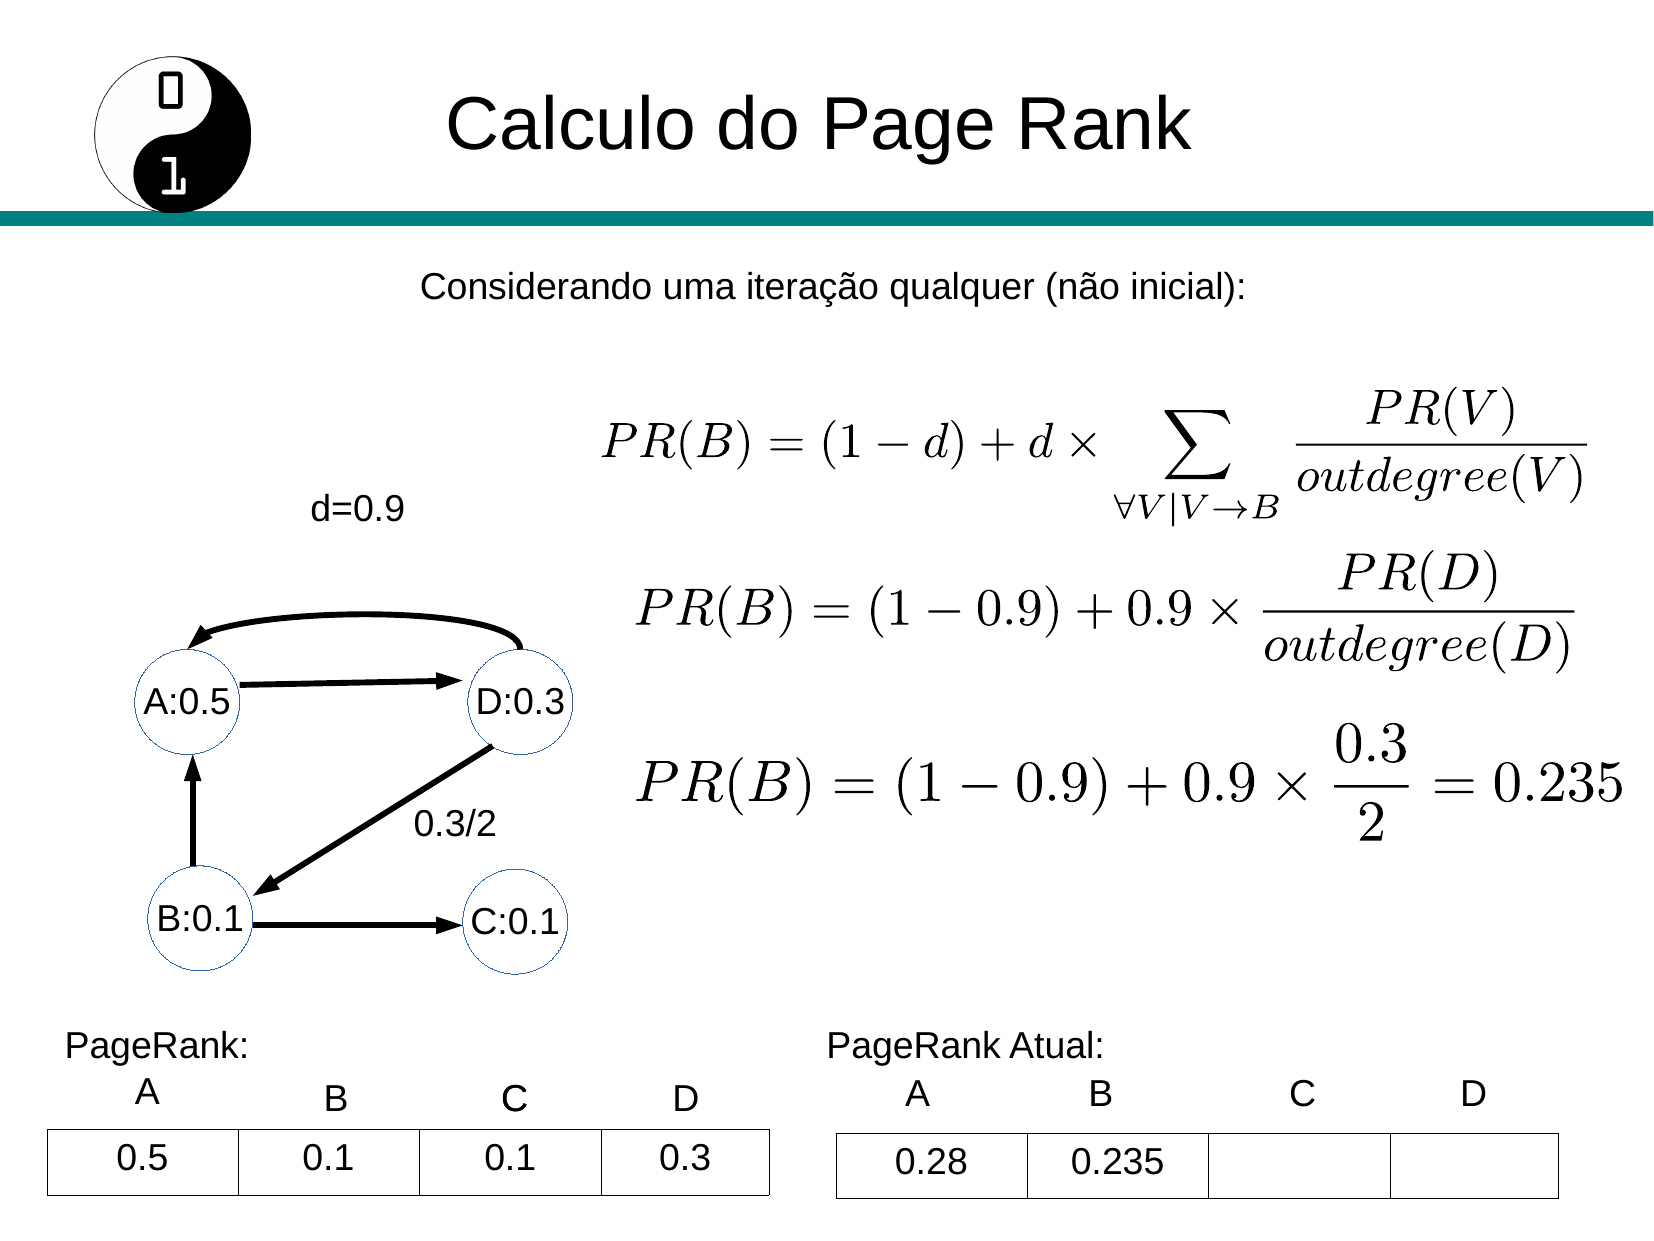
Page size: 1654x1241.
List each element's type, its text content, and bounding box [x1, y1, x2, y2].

text_box 0.3/2 [398, 795, 512, 852]
table_header 0.28 [837, 1134, 1027, 1198]
text_box C [1274, 1065, 1329, 1122]
table_header 0.5 [48, 1130, 238, 1195]
text_box [599, 386, 1588, 527]
title Calculo do Page Rank [0, 19, 1654, 211]
text_box D:0.3 [467, 649, 573, 755]
text_box PageRank: [49, 1017, 265, 1075]
picture [94, 56, 251, 213]
text_box [633, 550, 1575, 674]
table_header 0.235 [1028, 1134, 1208, 1198]
text_box [633, 722, 1625, 841]
table_header 0.1 [420, 1130, 601, 1195]
text_box d=0.9 [295, 480, 421, 537]
text_box Considerando uma iteração qualquer (não inicial): [405, 258, 1262, 316]
text_box D [657, 1069, 713, 1127]
text_box B [309, 1069, 364, 1127]
table_header 0.1 [239, 1130, 419, 1195]
text_box C:0.1 [462, 869, 568, 975]
table_header 0.3 [602, 1130, 769, 1195]
text_box A [890, 1075, 946, 1122]
text_box B [1073, 1065, 1129, 1122]
text_box A:0.5 [134, 649, 240, 755]
table_header [1391, 1134, 1558, 1198]
text_box B:0.1 [147, 865, 253, 971]
table_header [1209, 1134, 1390, 1198]
text_box PageRank Atual: [811, 1017, 1120, 1075]
text_box C [486, 1069, 541, 1127]
text_box A [120, 1075, 175, 1121]
text_box D [1445, 1065, 1501, 1122]
